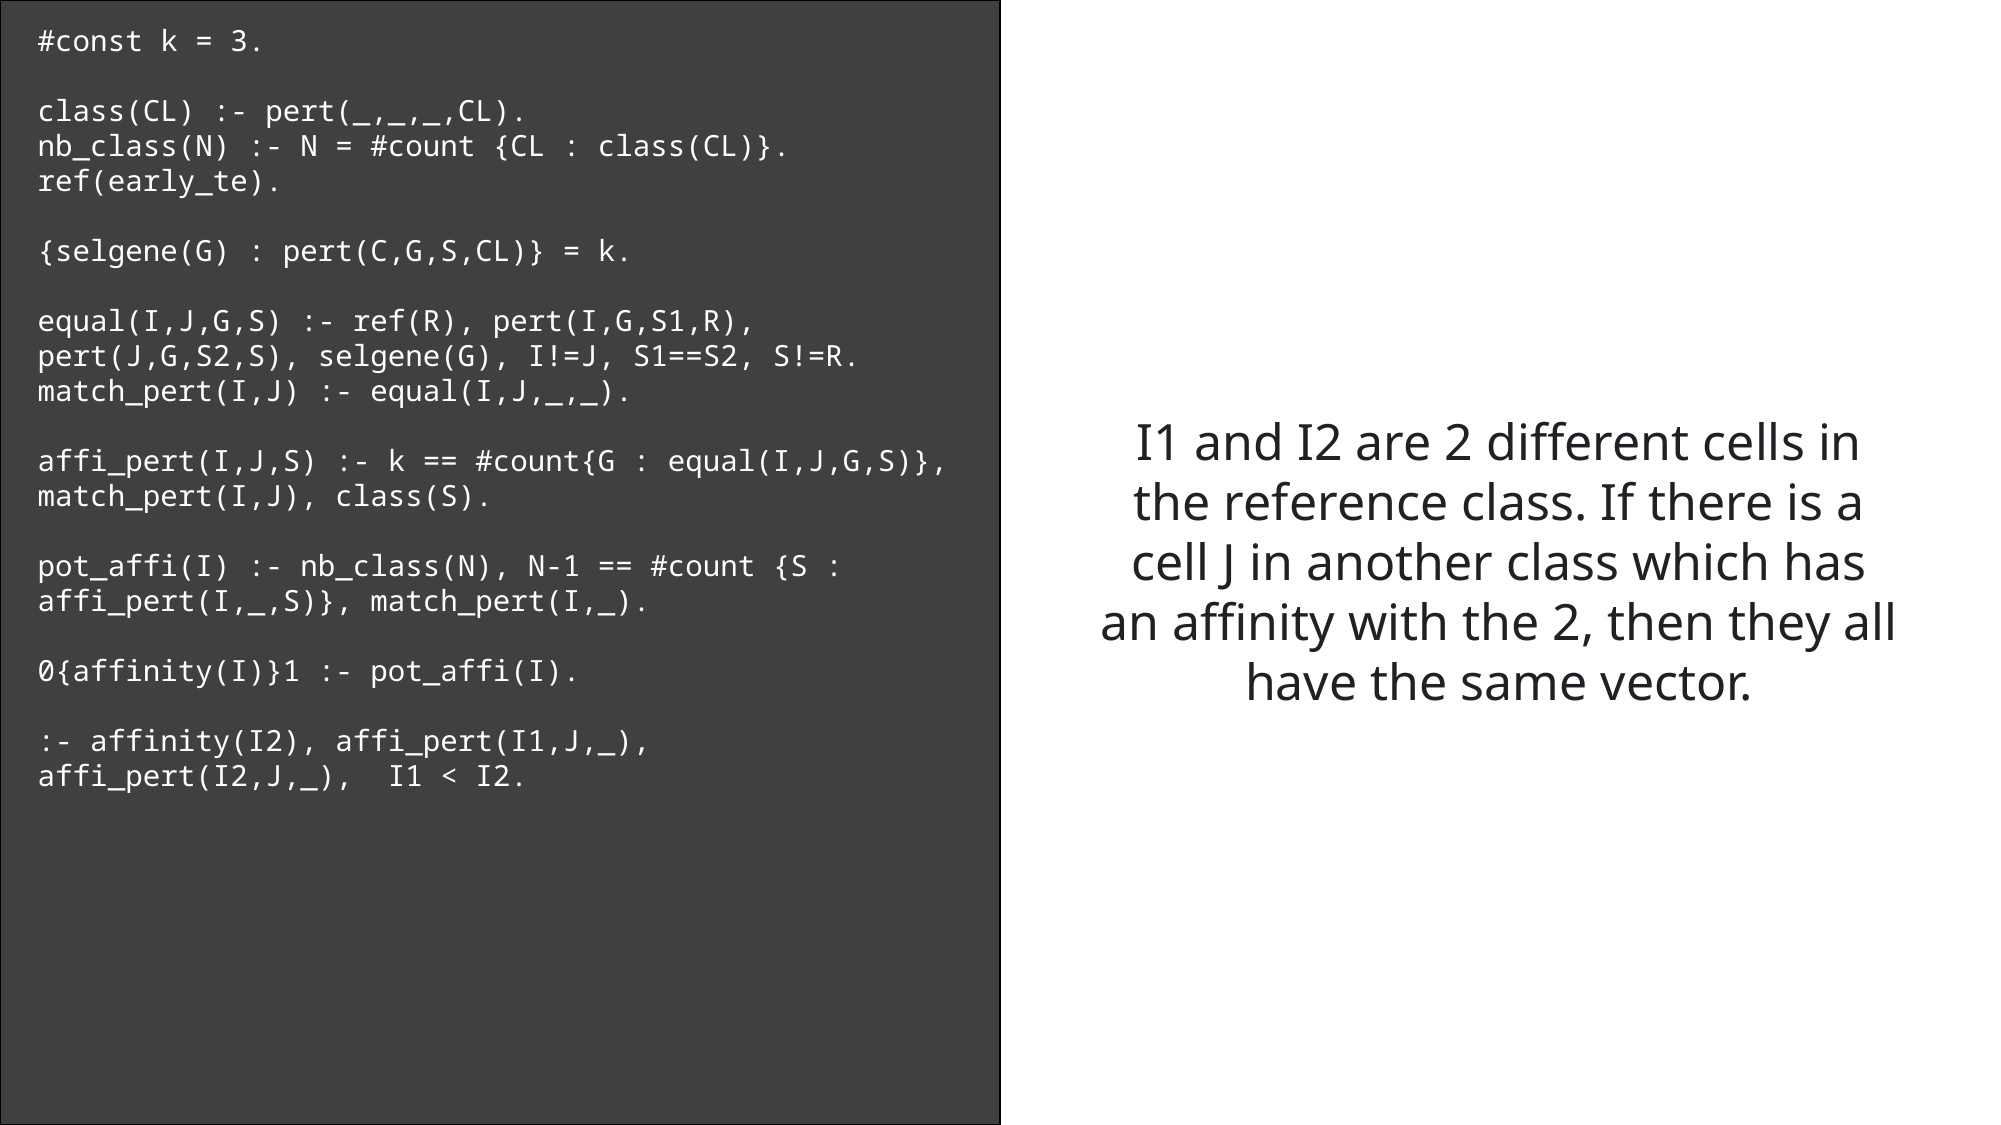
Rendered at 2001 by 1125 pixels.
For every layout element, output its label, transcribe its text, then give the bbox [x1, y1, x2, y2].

text_box #const k = 3. class(CL) :- pert(_,_,_,CL). nb_class(N) :- N = #count {CL : class(CL)}. ref(early_te). {selgene(G) : pert(C,G,S,CL)} = k. equal(I,J,G,S) :- ref(R), pert(I,G,S1,R), pert(J,G,S2,S), selgene(G), I!=J, S1==S2, S!=R. match_pert(I,J) :- equal(I,J,_,_). affi_pert(I,J,S) :- k == #count{G : equal(I,J,G,S)}, match_pert(I,J), class(S). pot_affi(I) :- nb_class(N), N-1 == #count {S : affi_pert(I,_,S)}, match_pert(I,_). 0{affinity(I)}1 :- pot_affi(I). :- affinity(I2), affi_pert(I1,J,_), affi_pert(I2,J,_), I1 < I2. [22, 15, 982, 800]
text_box I1 and I2 are 2 different cells in the reference class. If there is a cell J in another class which has an affinity with the 2, then they all have the same vector. [1083, 403, 1915, 719]
text_box [0, 0, 1000, 1125]
